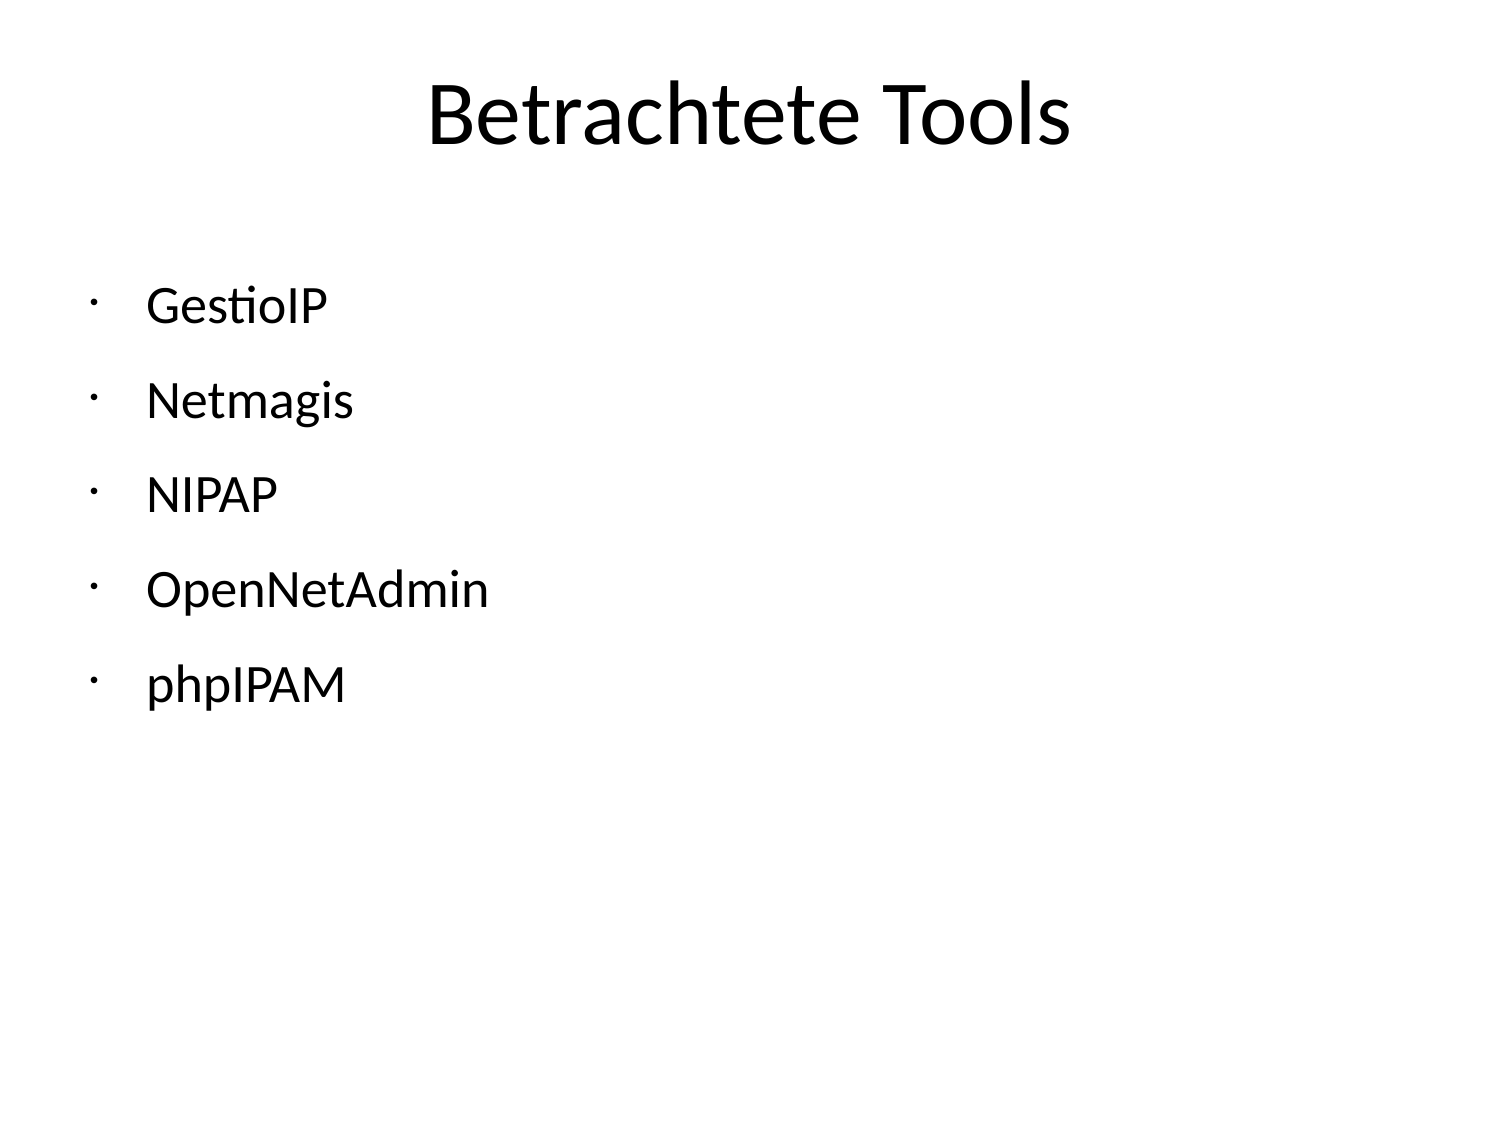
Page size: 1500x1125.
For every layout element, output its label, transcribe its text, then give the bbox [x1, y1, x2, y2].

list GestioIP Netmagis NIPAP OpenNetAdmin phpIPAM [75, 262, 1425, 1005]
title Betrachtete Tools [75, 45, 1425, 233]
